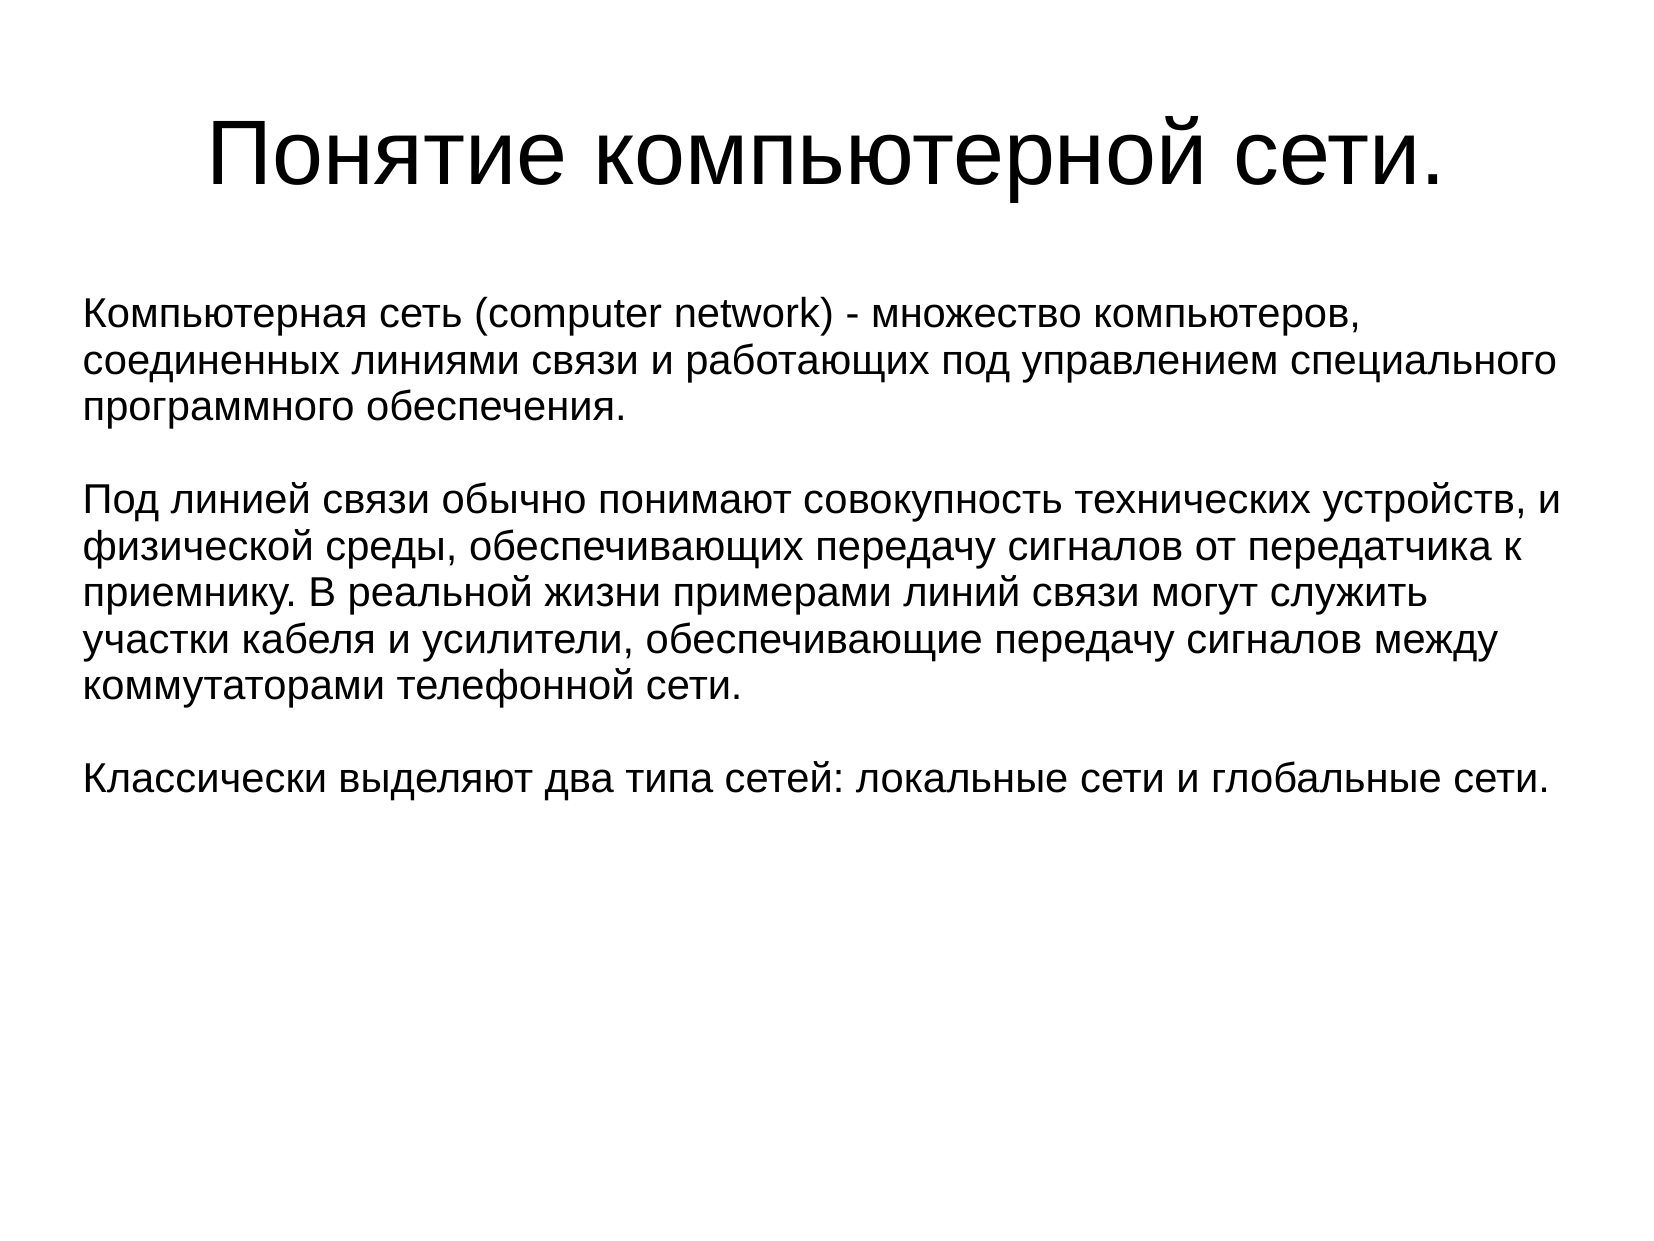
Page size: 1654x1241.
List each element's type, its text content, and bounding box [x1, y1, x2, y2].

subtitle Компьютерная сеть (computer network) - множество компьютеров, соединенных линиями связи и работающих под управлением специального программного обеспечения. Под линией связи обычно понимают совокупность технических устройств, и физической среды, обеспечивающих передачу сигналов от передатчика к приемнику. В реальной жизни примерами линий связи могут служить участки кабеля и усилители, обеспечивающие передачу сигналов между коммутаторами телефонной сети. Классически выделяют два типа сетей: локальные сети и глобальные сети. [82, 290, 1571, 1010]
title Понятие компьютерной сети. [82, 49, 1571, 257]
